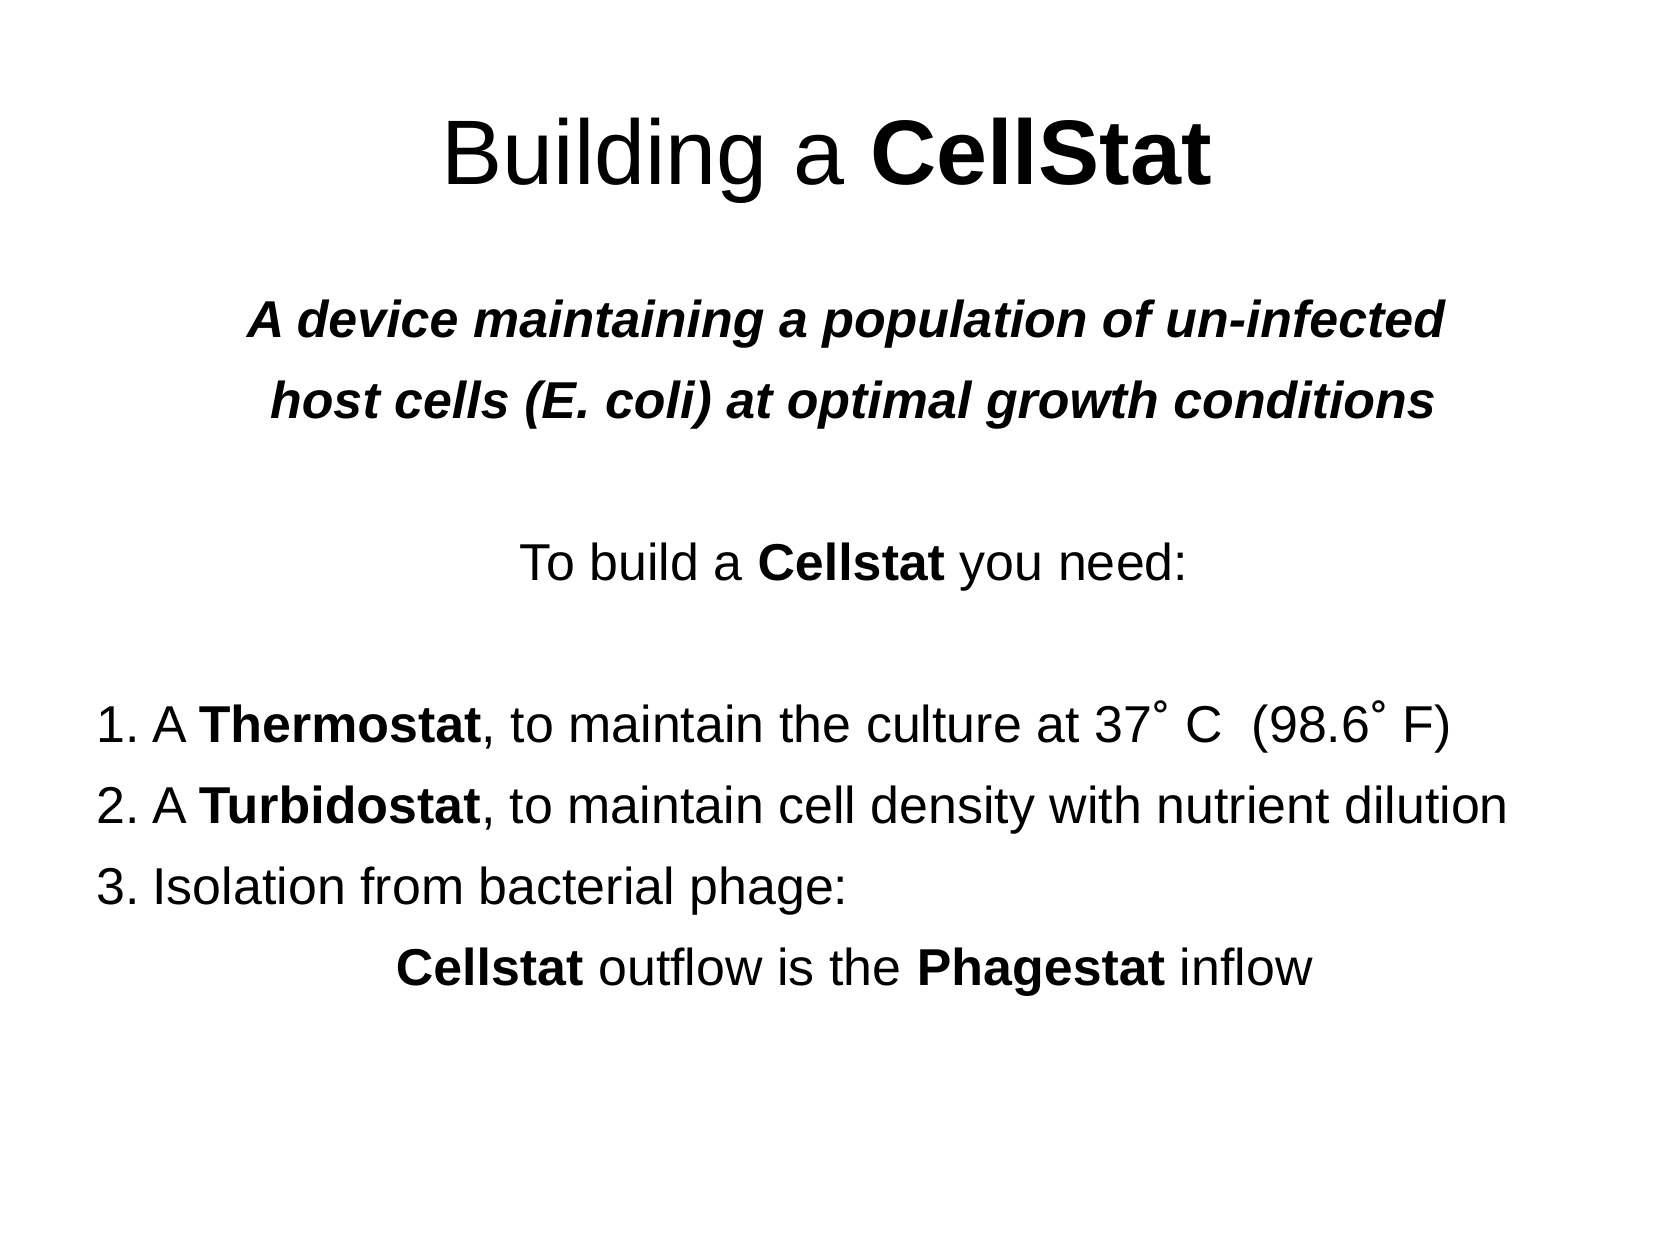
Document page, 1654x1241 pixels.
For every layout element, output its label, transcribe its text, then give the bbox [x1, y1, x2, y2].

title Building a CellStat [82, 49, 1571, 257]
list A device maintaining a population of un-infected host cells (E. coli) at optimal growth conditions To build a Cellstat you need: A Thermostat, to maintain the culture at 37˚ C (98.6˚ F) A Turbidostat, to maintain cell density with nutrient dilution Isolation from bacterial phage: Cellstat outflow is the Phagestat inflow [82, 290, 1571, 1010]
